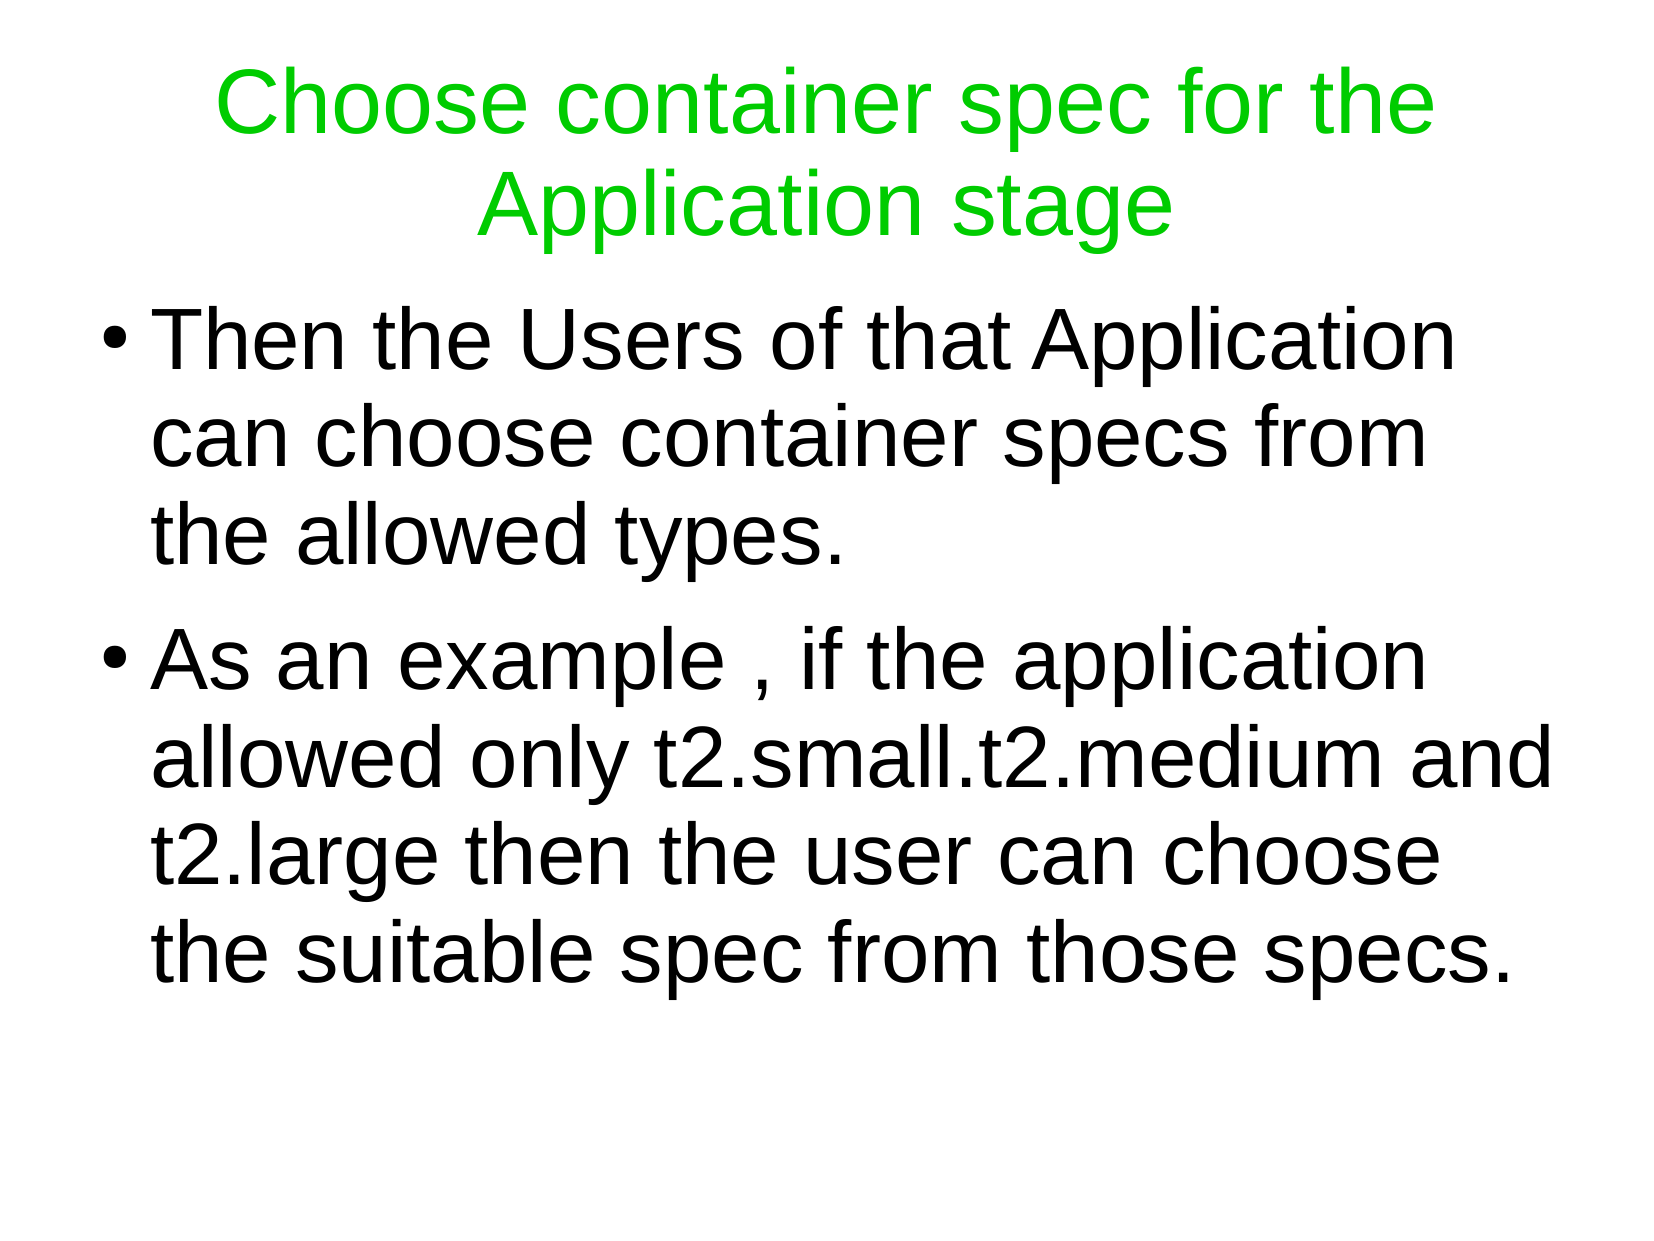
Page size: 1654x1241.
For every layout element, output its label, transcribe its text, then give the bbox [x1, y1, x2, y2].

title Choose container spec for the Application stage [82, 49, 1571, 257]
list Then the Users of that Application can choose container specs from the allowed types. As an example , if the application allowed only t2.small.t2.medium and t2.large then the user can choose the suitable spec from those specs. [82, 290, 1571, 1010]
